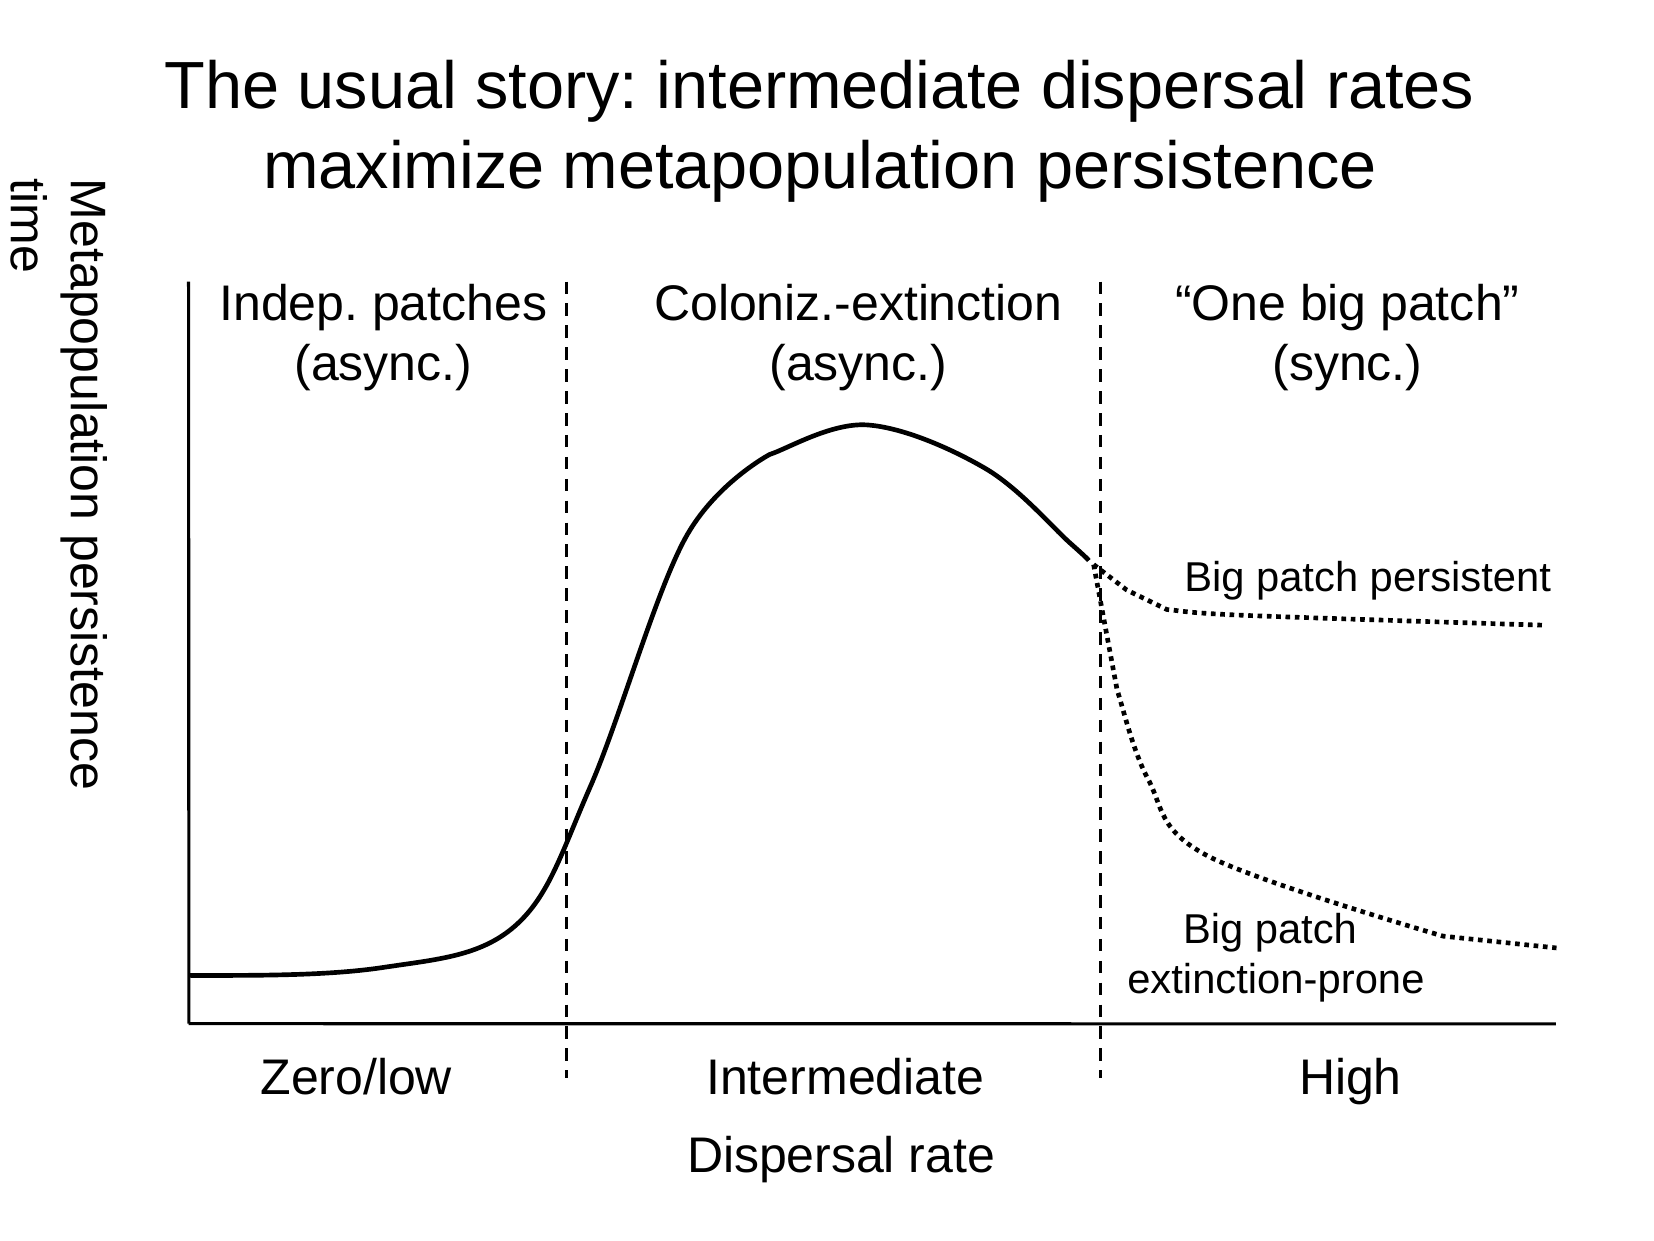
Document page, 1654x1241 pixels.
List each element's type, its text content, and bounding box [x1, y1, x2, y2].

text_box Coloniz.-extinction (async.) [639, 263, 1078, 399]
text_box The usual story: intermediate dispersal rates maximize metapopulation persistence [58, 34, 1583, 210]
text_box Metapopulation persistence time [38, 164, 129, 900]
text_box Zero/low [245, 1036, 468, 1113]
text_box “One big patch” (sync.) [1160, 263, 1535, 399]
text_box Big patch extinction-prone [1087, 893, 1465, 1010]
text_box Big patch persistent [1169, 542, 1567, 608]
text_box High [1284, 1036, 1417, 1113]
text_box Intermediate [691, 1036, 1000, 1113]
text_box Indep. patches (async.) [204, 263, 563, 399]
text_box Dispersal rate [672, 1114, 1011, 1191]
